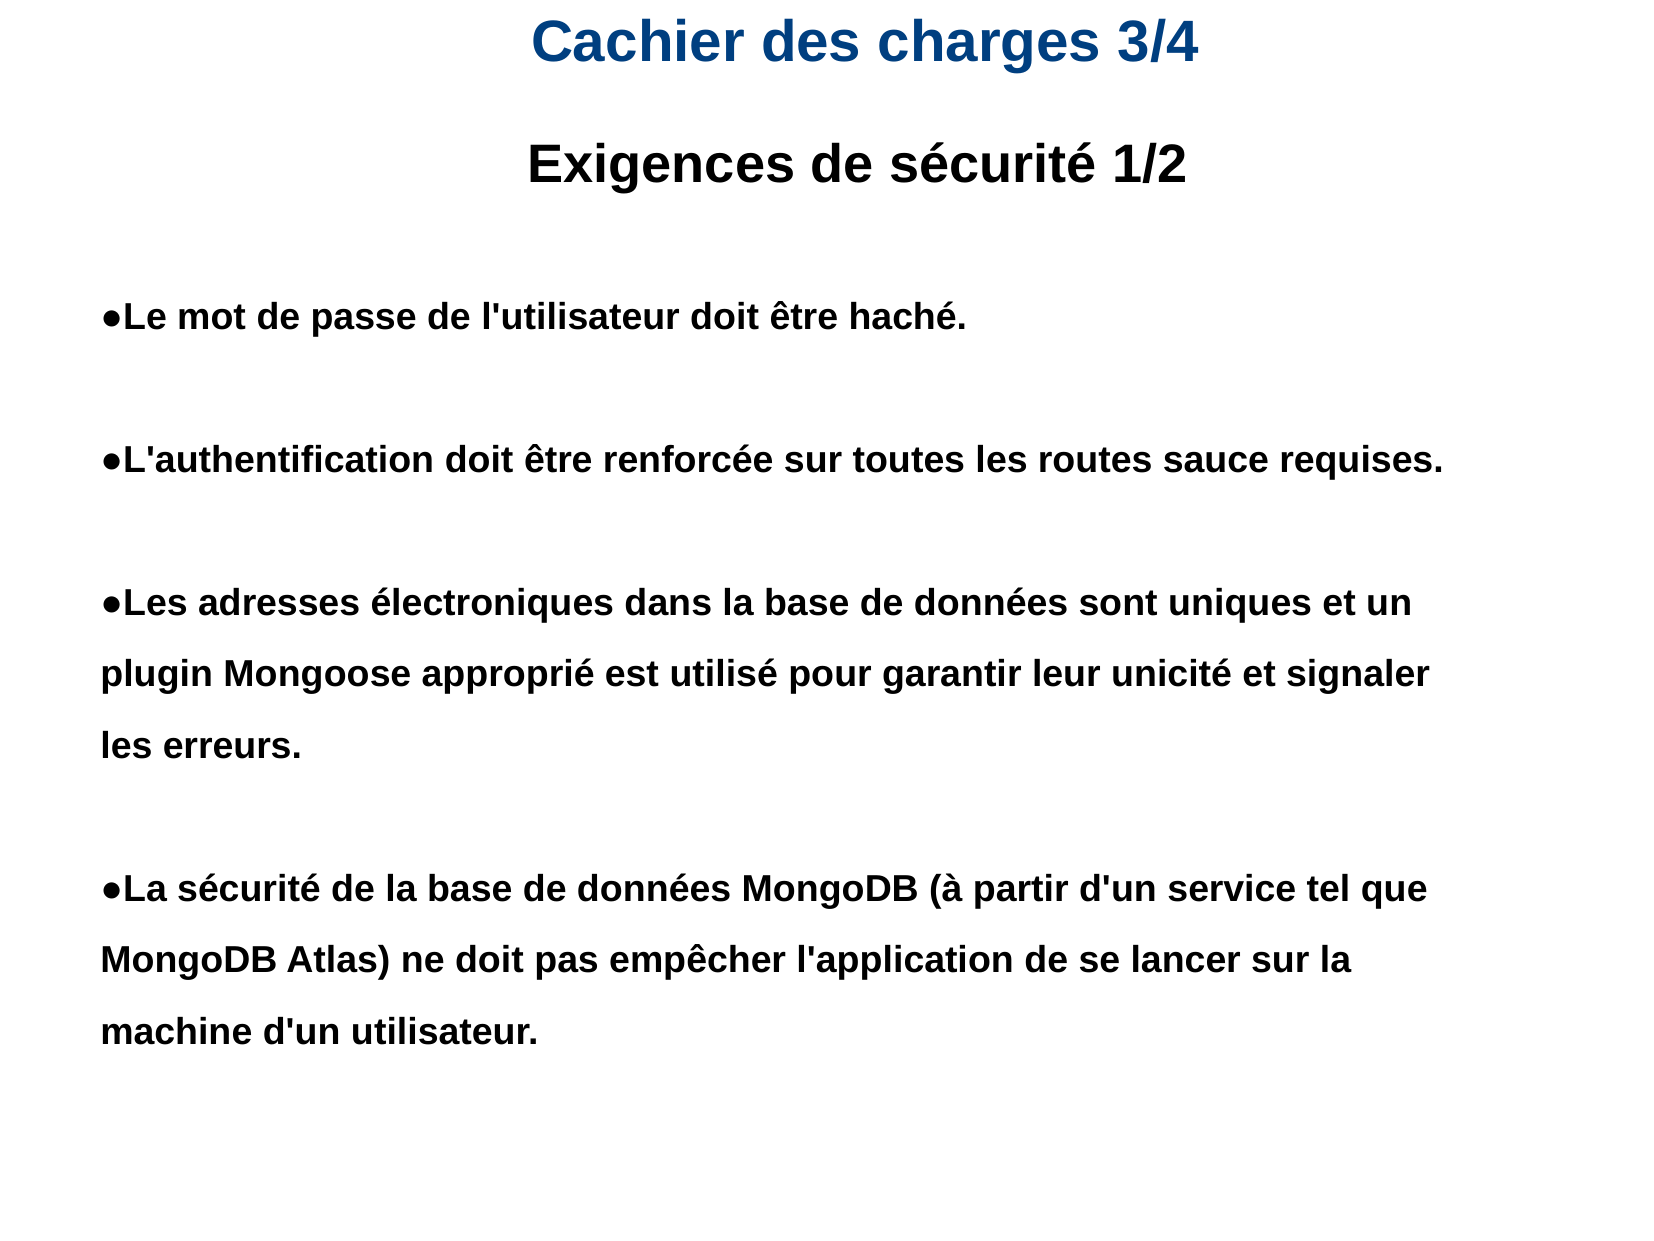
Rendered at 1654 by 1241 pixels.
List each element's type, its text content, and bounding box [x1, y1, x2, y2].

list Exigences de sécurité 1/2 ●Le mot de passe de l'utilisateur doit être haché. ●L'authentification doit être renforcée sur toutes les routes sauce requises. ●Les adresses électroniques dans la base de données sont uniques et un plugin Mongoose approprié est utilisé pour garantir leur unicité et signaler les erreurs. ●La sécurité de la base de données MongoDB (à partir d'un service tel que MongoDB Atlas) ne doit pas empêcher l'application de se lancer sur la machine d'un utilisateur. [29, 133, 1615, 1241]
title Cachier des charges 3/4 [106, 9, 1625, 139]
